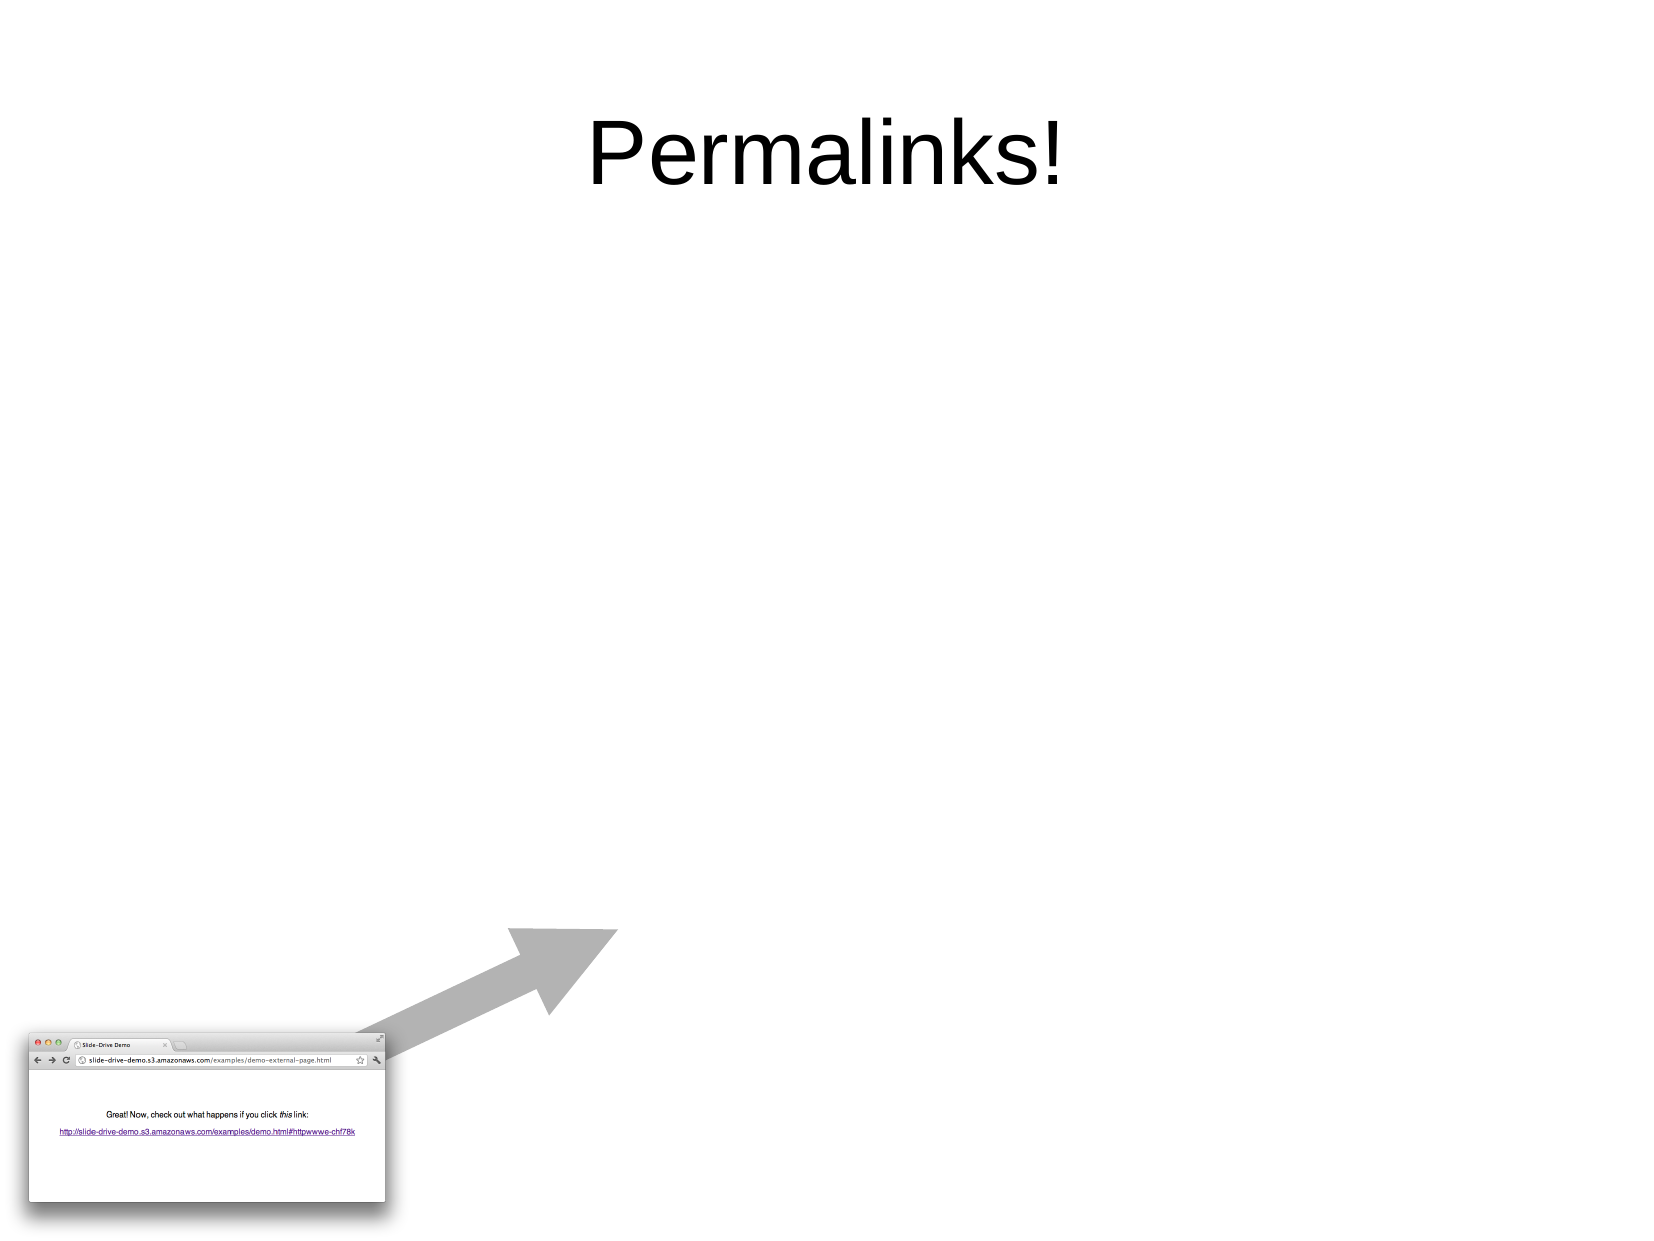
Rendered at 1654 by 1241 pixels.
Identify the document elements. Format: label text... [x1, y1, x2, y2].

picture [0, 1015, 414, 1241]
text_box [392, 928, 619, 1047]
title Permalinks! [82, 49, 1571, 257]
